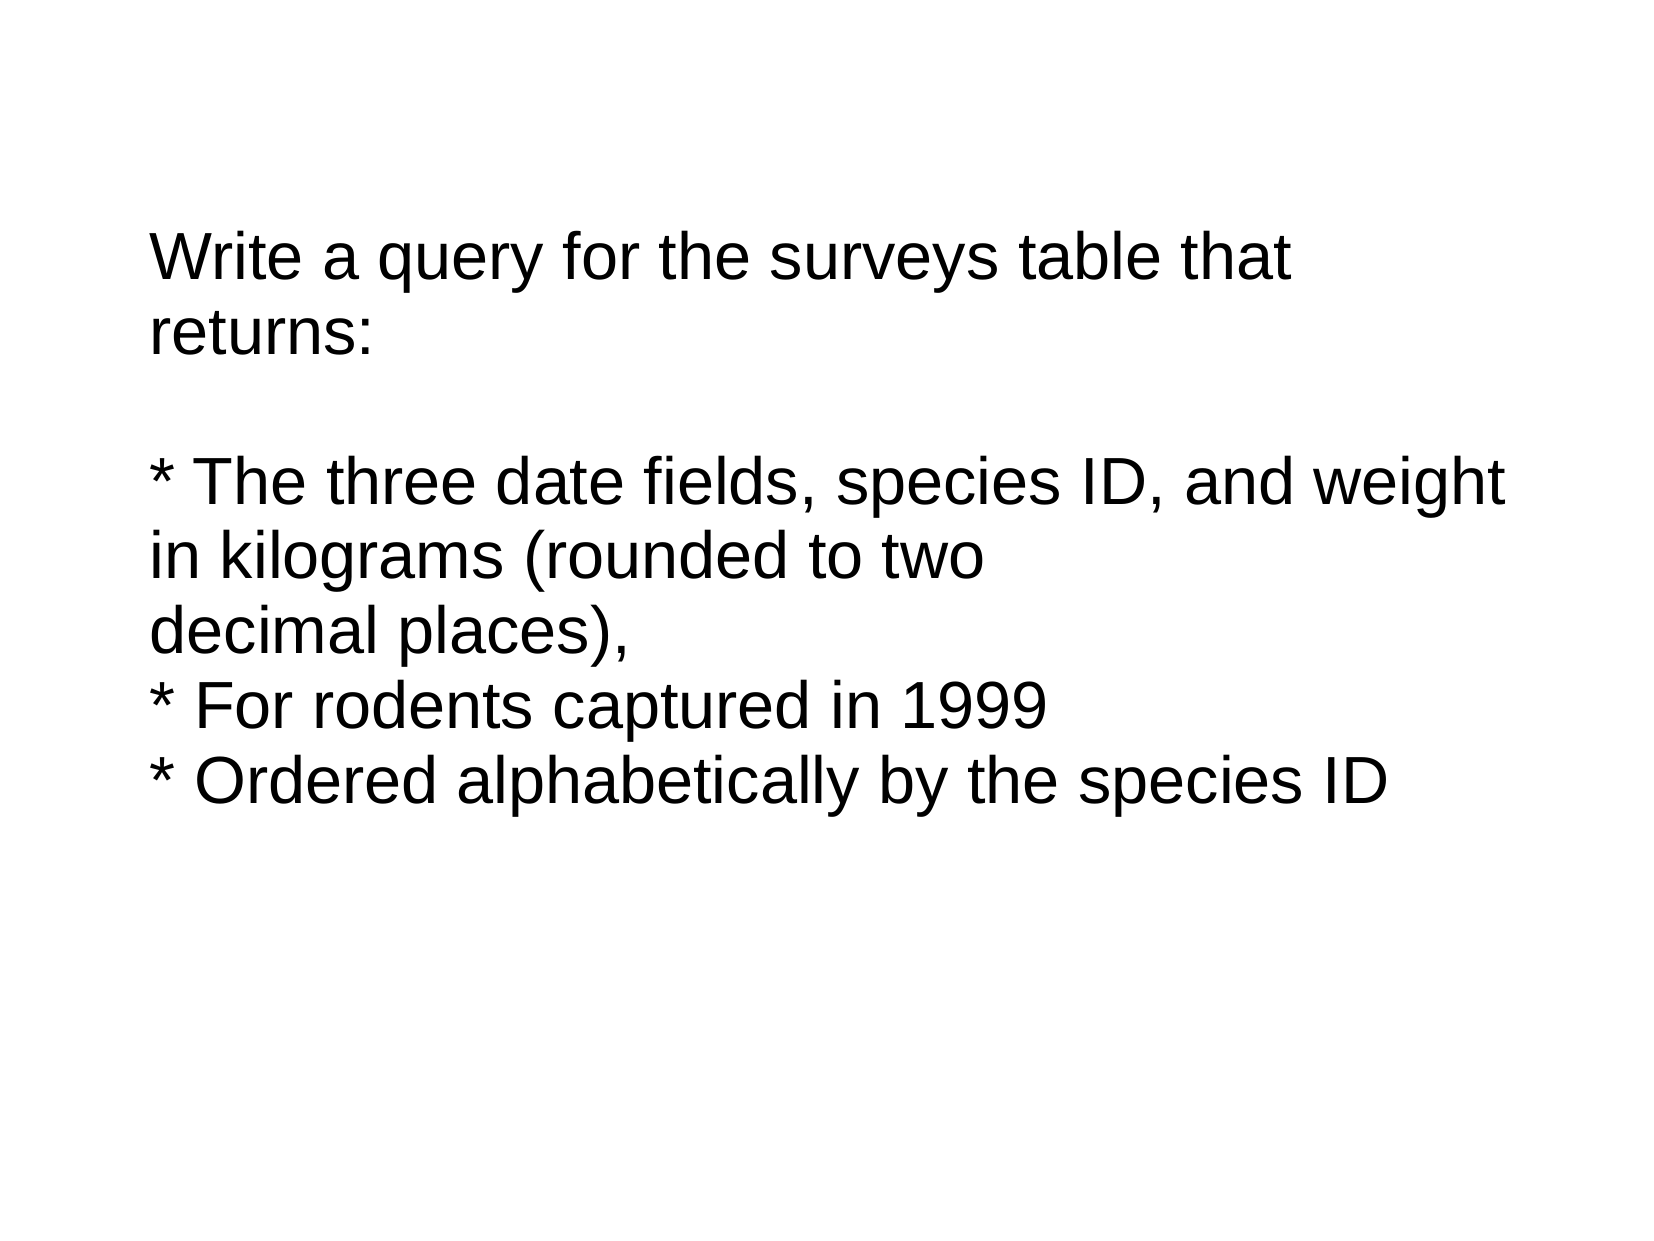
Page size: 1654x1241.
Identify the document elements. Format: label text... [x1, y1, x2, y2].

text_box Write a query for the surveys table that returns: * The three date fields, species ID, and weight in kilograms (rounded to two decimal places), * For rodents captured in 1999 * Ordered alphabetically by the species ID [135, 212, 1546, 826]
